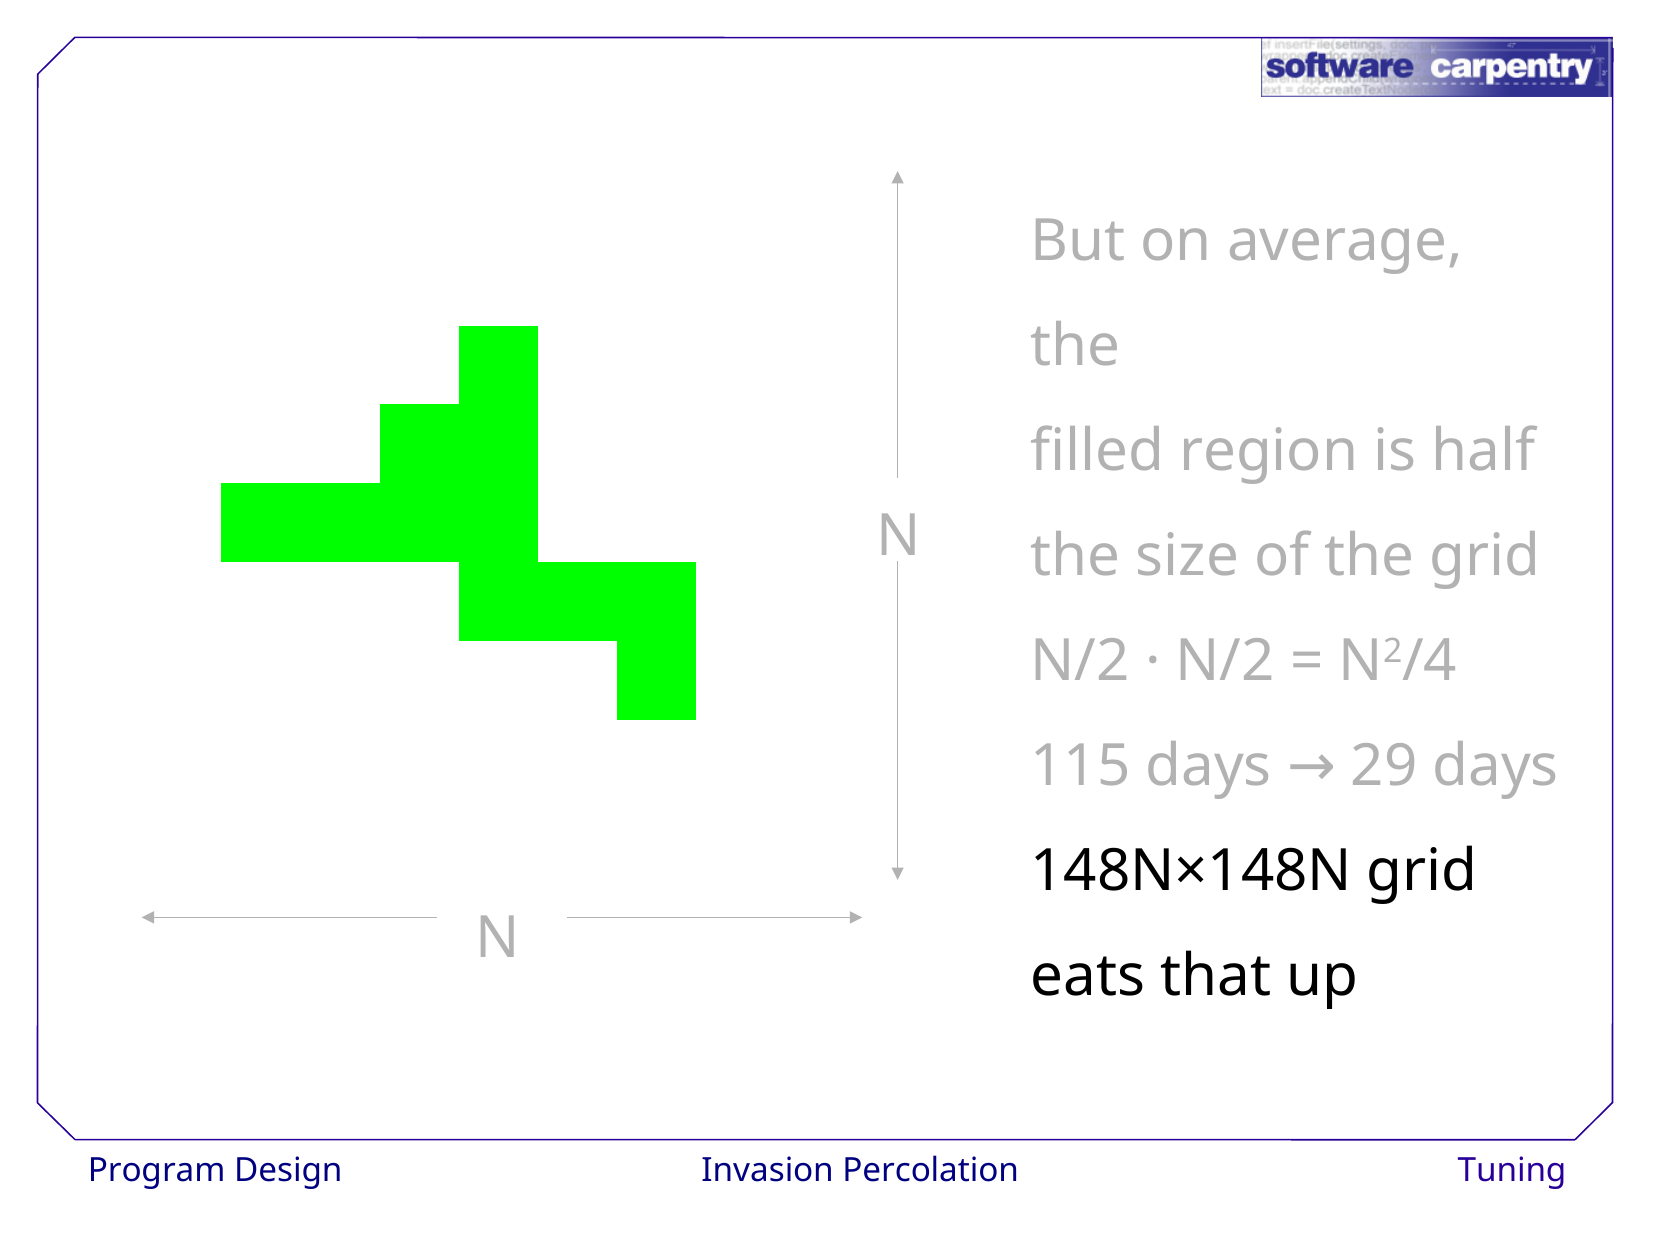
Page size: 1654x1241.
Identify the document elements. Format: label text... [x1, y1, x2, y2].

table_cell [538, 720, 617, 799]
table_cell [300, 562, 380, 641]
table_cell [380, 245, 459, 326]
table_header [459, 166, 538, 245]
table_cell [696, 641, 775, 720]
table_cell [617, 483, 696, 562]
table_cell [380, 799, 459, 878]
table_cell [775, 720, 855, 799]
table_cell [380, 483, 459, 562]
table_cell [300, 404, 380, 483]
table_cell [775, 641, 855, 720]
table_cell [696, 483, 775, 562]
table_cell [142, 404, 221, 483]
table_cell [221, 404, 300, 483]
table_cell [617, 404, 696, 483]
table_cell [538, 799, 617, 878]
table_header [300, 166, 380, 245]
picture [1261, 39, 1613, 97]
table_cell [459, 326, 538, 404]
table_cell [696, 245, 775, 326]
table_cell [221, 799, 300, 878]
table_cell [300, 799, 380, 878]
table_cell [142, 326, 221, 404]
table_cell [142, 245, 221, 326]
table_cell [380, 326, 459, 404]
table_cell [775, 326, 855, 404]
table_cell [775, 245, 855, 326]
table_cell [300, 720, 380, 799]
table_cell [538, 641, 617, 720]
table_cell [696, 720, 775, 799]
table_header [221, 166, 300, 245]
table_cell [459, 245, 538, 326]
table_cell [300, 483, 380, 562]
table_cell [696, 562, 775, 641]
table_cell [380, 720, 459, 799]
table_cell [142, 799, 221, 878]
table_cell [221, 562, 300, 641]
table_header [696, 166, 775, 245]
table_cell [142, 562, 221, 641]
table_cell [459, 483, 538, 562]
table_cell [459, 799, 538, 878]
table_cell [775, 562, 855, 641]
table_cell [380, 562, 459, 641]
table_cell [538, 483, 617, 562]
table_header [617, 166, 696, 245]
table_header [380, 166, 459, 245]
table_cell [459, 562, 538, 641]
table_header [538, 166, 617, 245]
text_box But on average, the filled region is half the size of the grid N/2 · N/2 = N2/4 115 days → 29 days 148N×148N grid eats that up [1015, 159, 1580, 1015]
table_cell [300, 326, 380, 404]
table_cell [221, 641, 300, 720]
table_cell [617, 326, 696, 404]
text_box N [862, 454, 922, 576]
table_cell [221, 720, 300, 799]
table_cell [380, 404, 459, 483]
table_cell [775, 799, 855, 878]
table_cell [380, 641, 459, 720]
table_cell [300, 245, 380, 326]
table_cell [142, 483, 221, 562]
table_cell [221, 483, 300, 562]
table_cell [775, 404, 855, 483]
table_cell [300, 641, 380, 720]
text_box N [460, 856, 520, 977]
table_cell [459, 404, 538, 483]
table_cell [538, 562, 617, 641]
table_cell [617, 799, 696, 878]
table_header [775, 166, 855, 245]
table_cell [142, 641, 221, 720]
table_cell [221, 326, 300, 404]
table_cell [775, 483, 855, 562]
table_cell [538, 404, 617, 483]
table_cell [459, 641, 538, 720]
table_header [142, 166, 221, 245]
table_cell [617, 562, 696, 641]
table_cell [696, 326, 775, 404]
table_cell [142, 720, 221, 799]
table_cell [221, 245, 300, 326]
table_cell [617, 641, 696, 720]
table_cell [538, 326, 617, 404]
table_cell [617, 245, 696, 326]
table_cell [617, 720, 696, 799]
table_cell [538, 245, 617, 326]
table_cell [459, 720, 538, 799]
table_cell [696, 404, 775, 483]
table_cell [696, 799, 775, 878]
